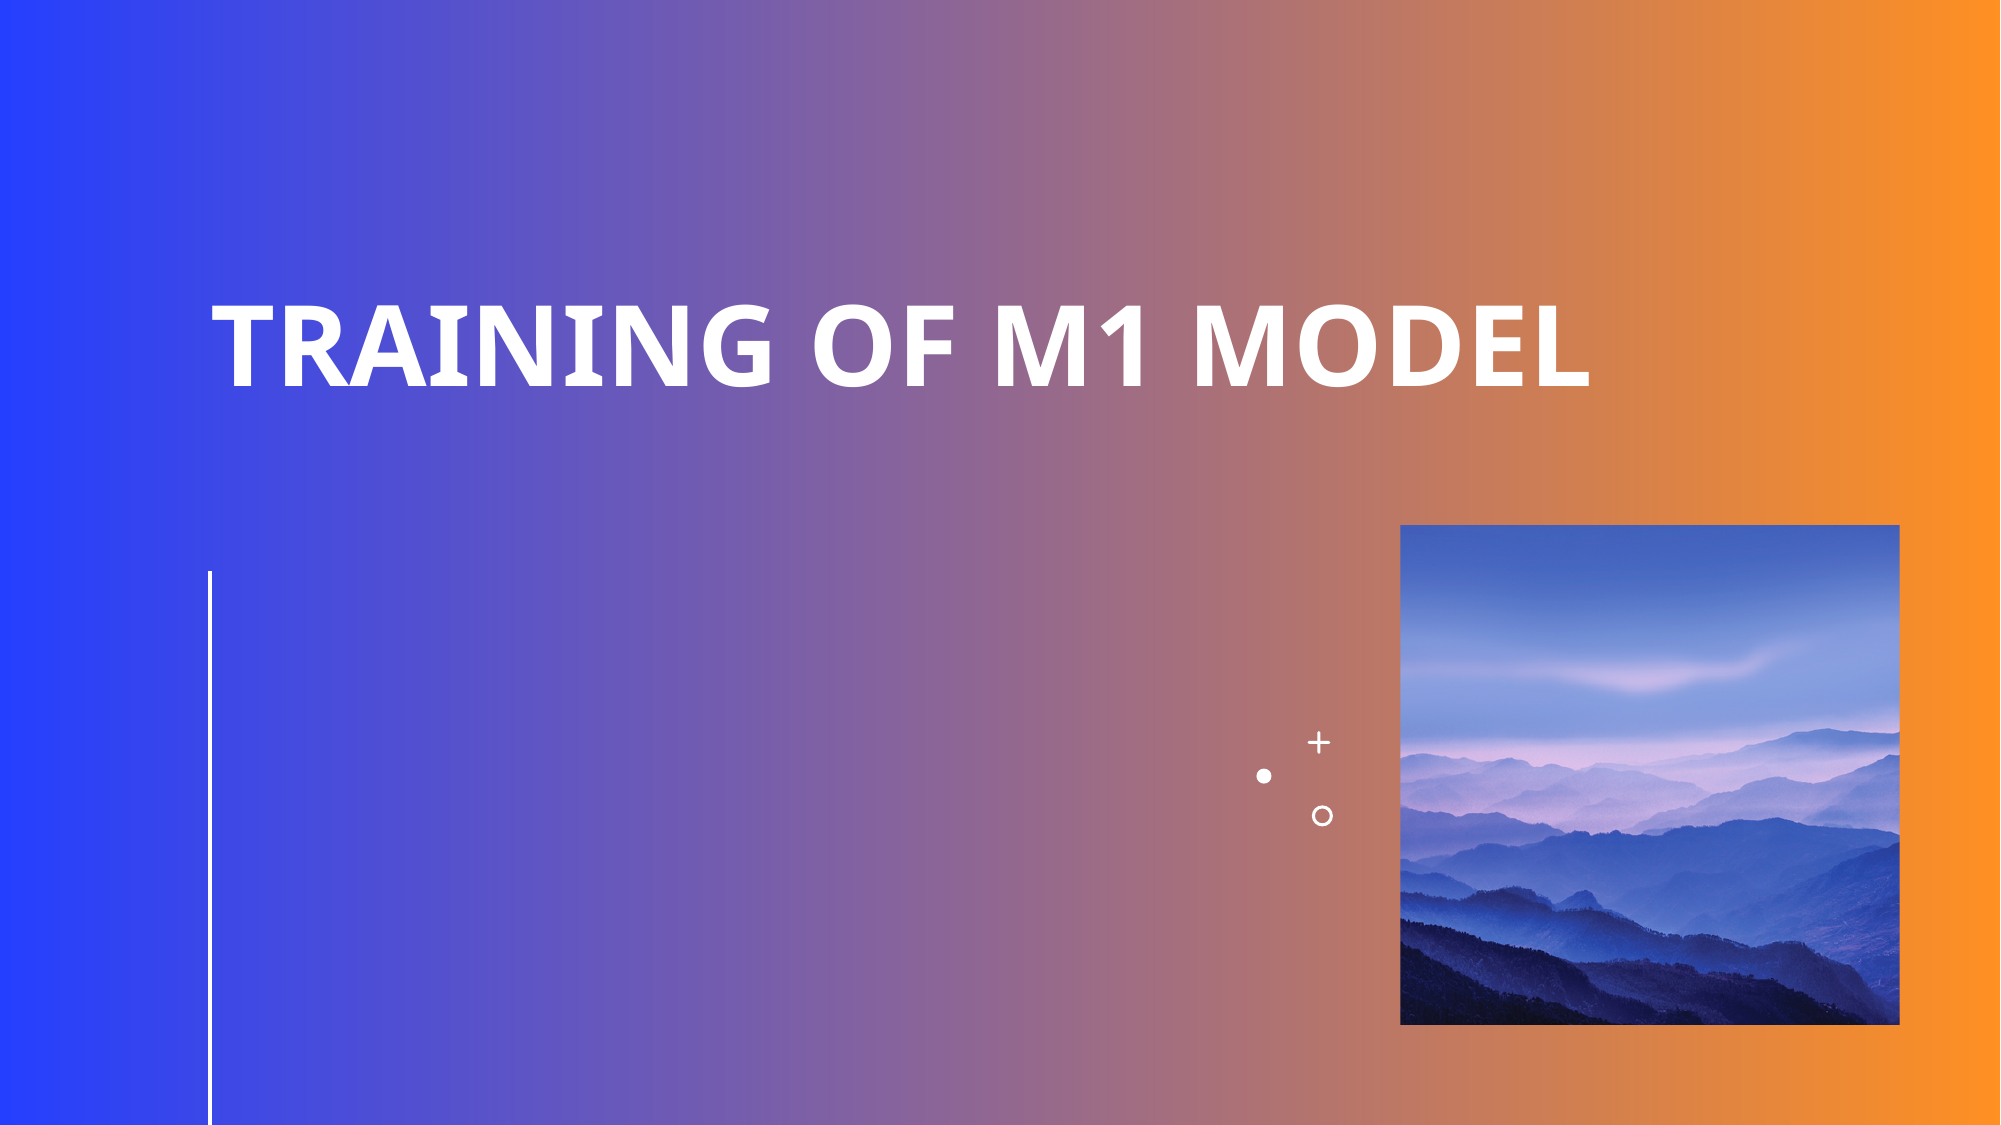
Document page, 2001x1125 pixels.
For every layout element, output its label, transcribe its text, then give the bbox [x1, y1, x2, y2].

title Training of m1 model [210, 104, 1900, 409]
picture [1400, 525, 1900, 1026]
